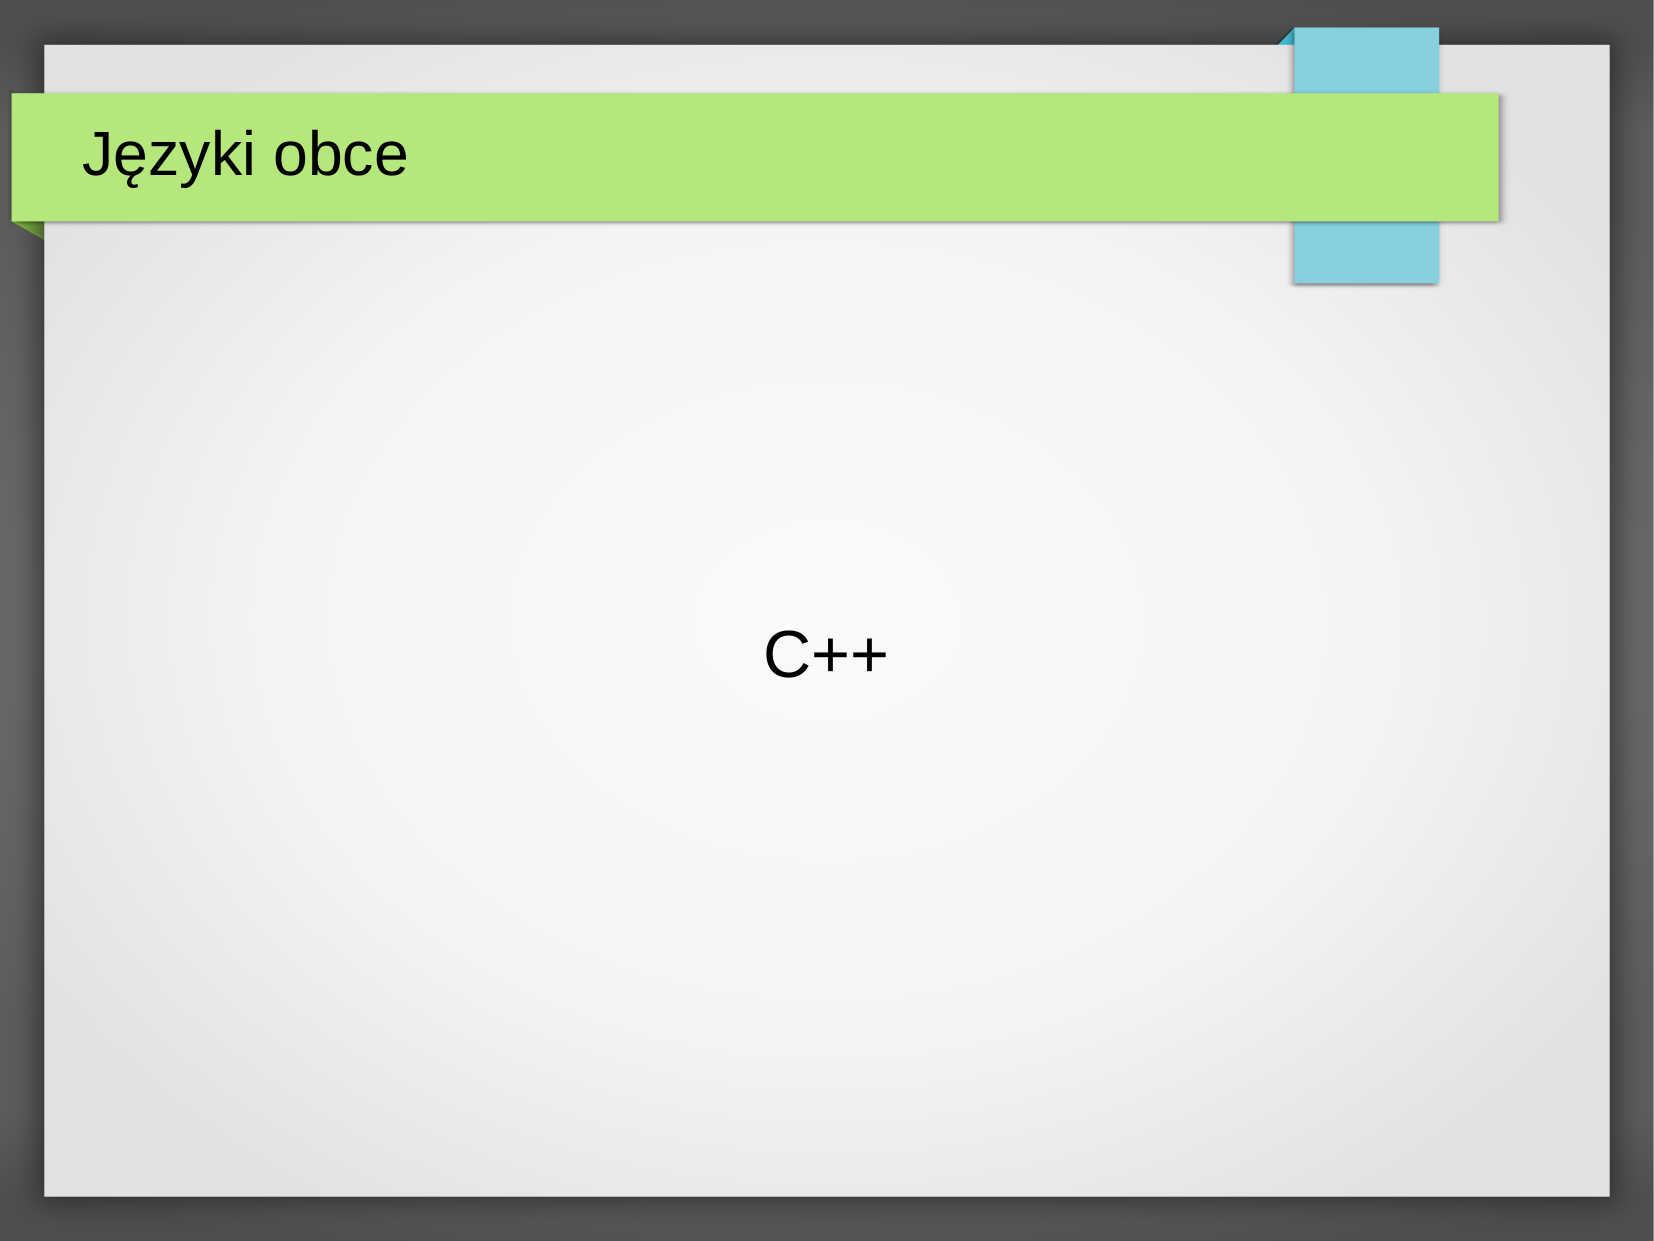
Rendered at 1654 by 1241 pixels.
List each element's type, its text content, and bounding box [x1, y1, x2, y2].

picture [0, 0, 1654, 1241]
subtitle C++ [82, 295, 1571, 1015]
title Języki obce [82, 94, 1506, 213]
